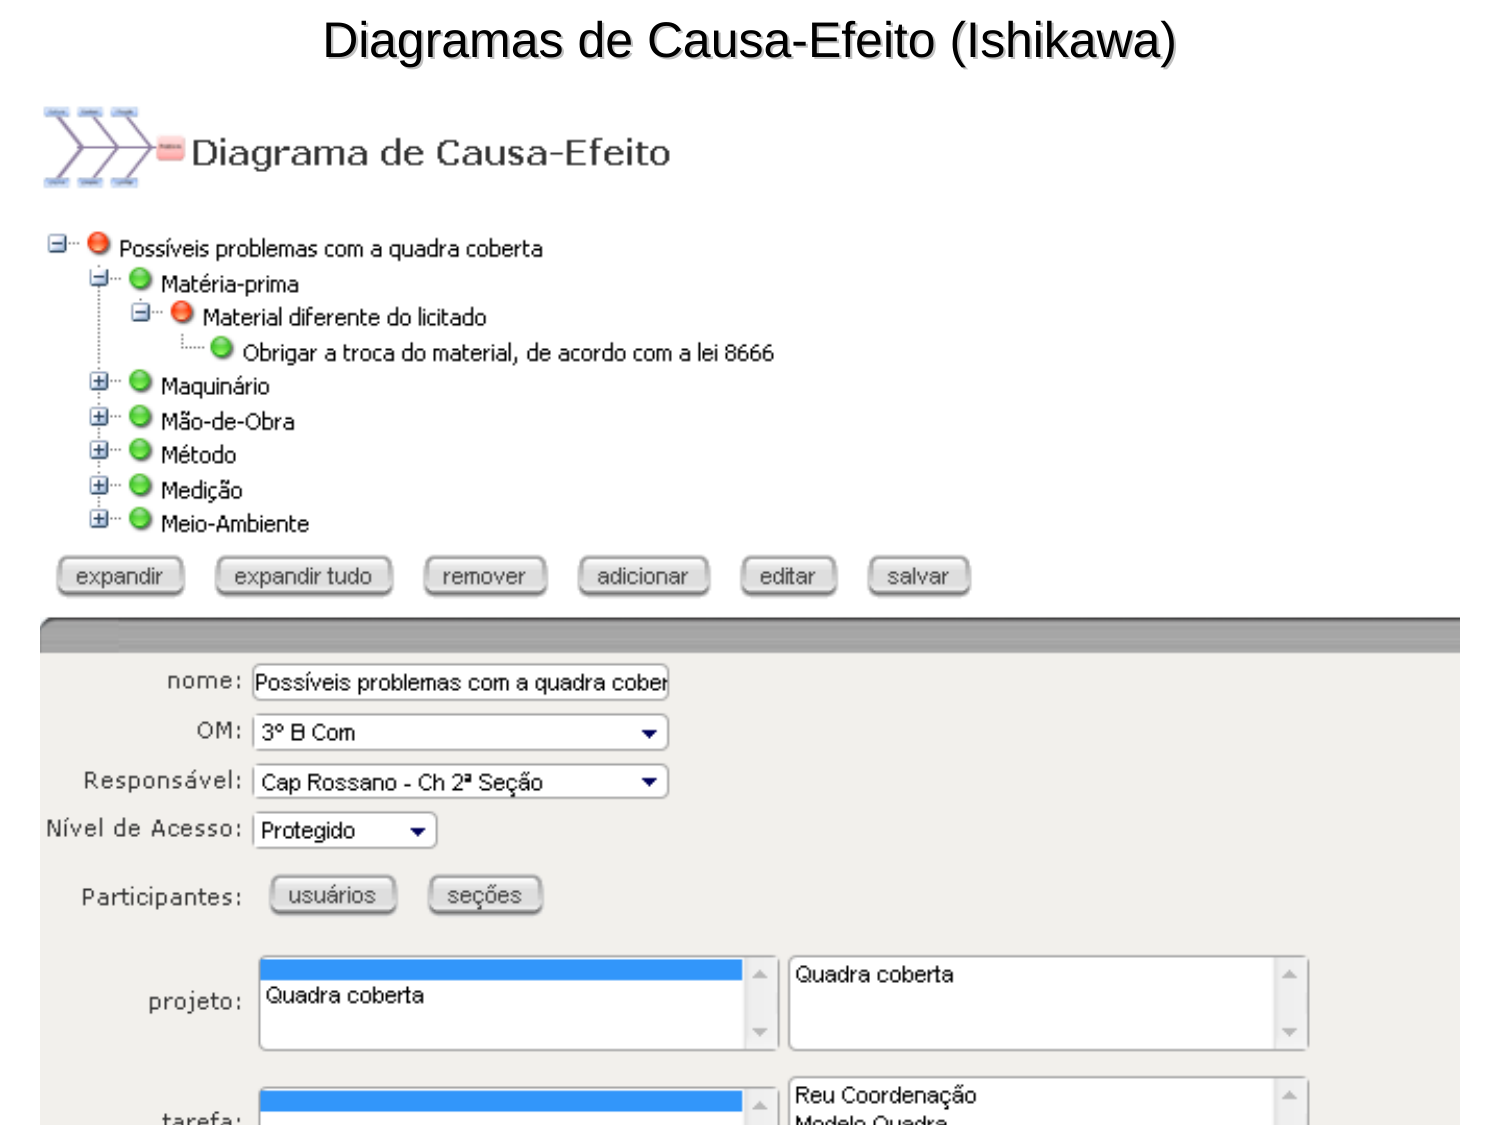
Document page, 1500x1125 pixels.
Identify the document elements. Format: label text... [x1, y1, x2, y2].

picture [40, 101, 1460, 1125]
text_box Diagramas de Causa-Efeito (Ishikawa) [0, 0, 1500, 76]
